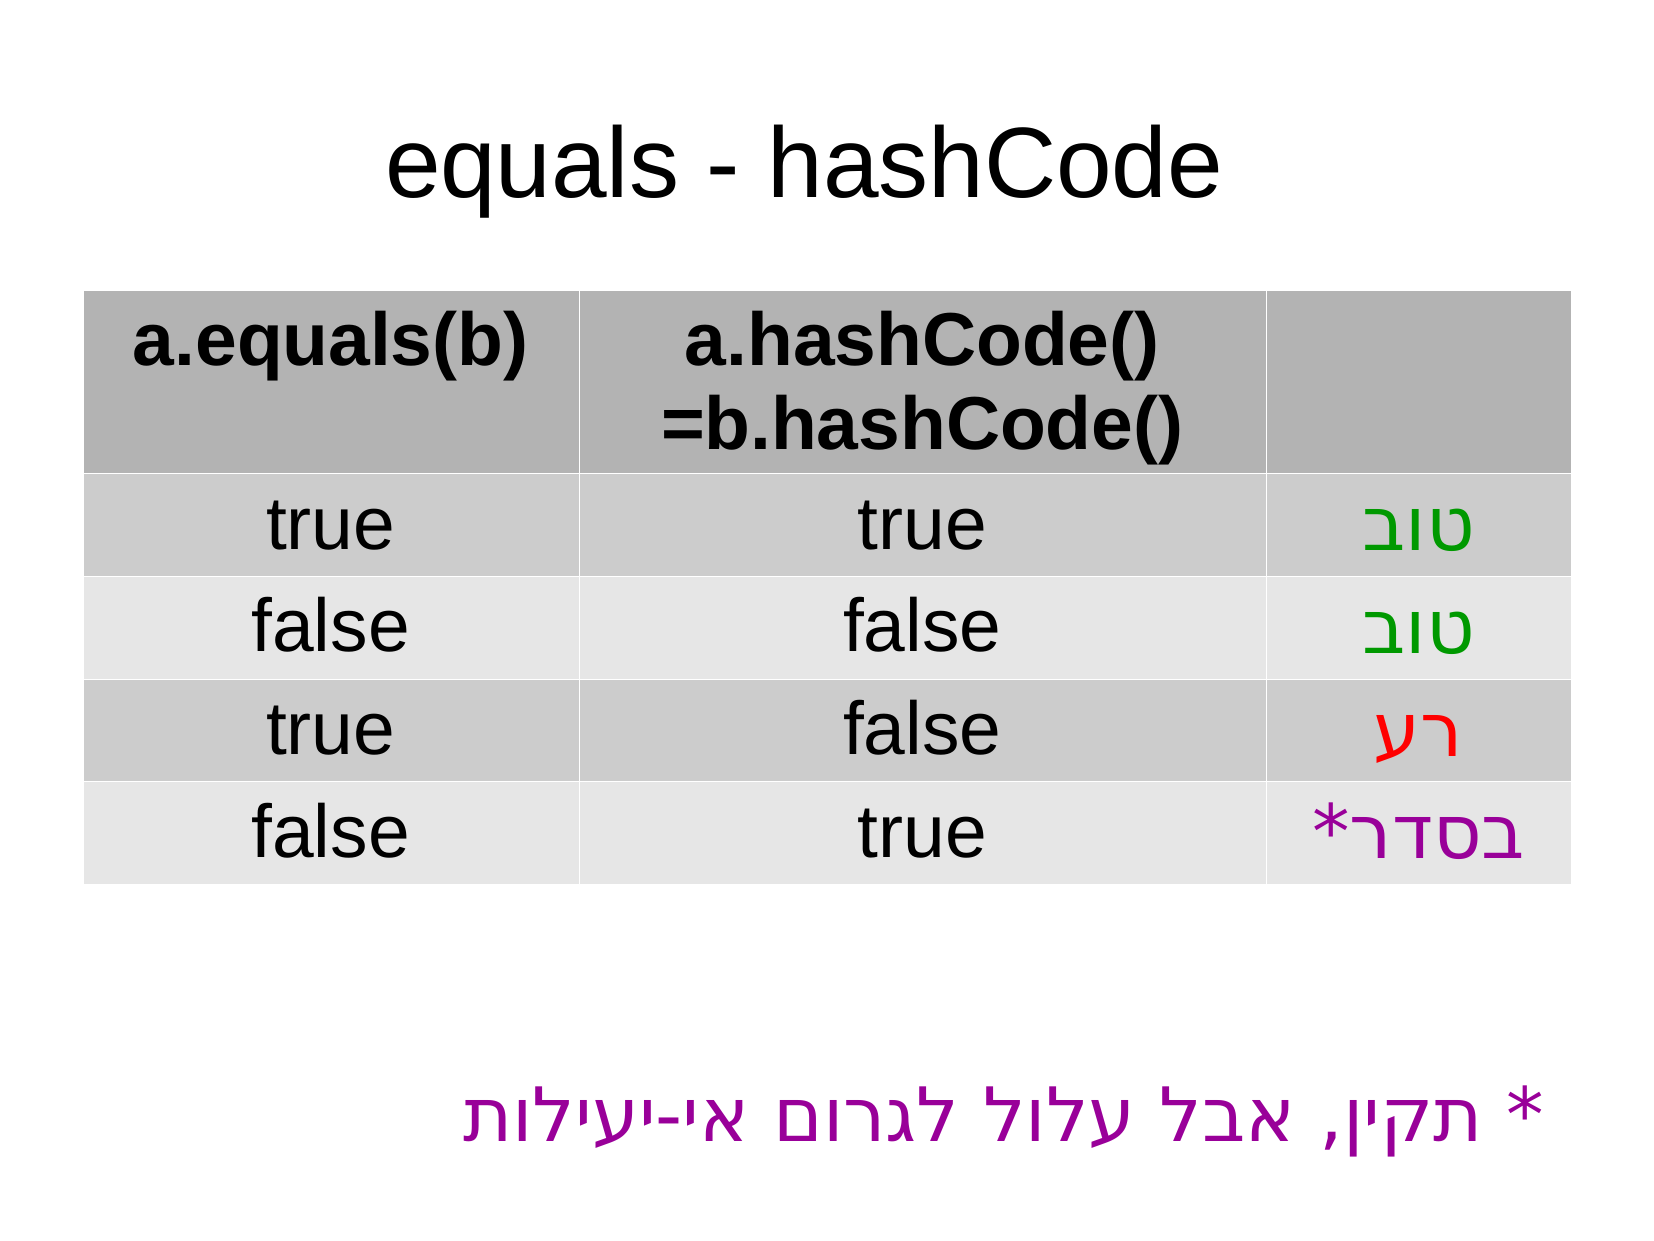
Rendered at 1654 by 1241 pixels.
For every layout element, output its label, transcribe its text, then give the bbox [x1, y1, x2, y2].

table_cell רע [1267, 680, 1571, 781]
table_header a.equals(b) [84, 291, 579, 473]
title equals - hashCode [63, 45, 1546, 271]
table_cell טוב [1267, 577, 1571, 679]
table_cell טוב [1267, 474, 1571, 576]
table_cell true [580, 474, 1266, 576]
table_header [1267, 291, 1571, 473]
table_cell בסדר* [1267, 782, 1571, 884]
table_cell true [84, 474, 579, 576]
text_box * תקין, אבל עלול לגרום אי-יעילות [135, 1065, 1561, 1163]
table_cell false [84, 782, 579, 884]
table_cell true [580, 782, 1266, 884]
table_cell false [580, 680, 1266, 781]
table_cell false [580, 577, 1266, 679]
table_header a.hashCode() =b.hashCode() [580, 291, 1266, 473]
table_cell false [84, 577, 579, 679]
table_cell true [84, 680, 579, 781]
